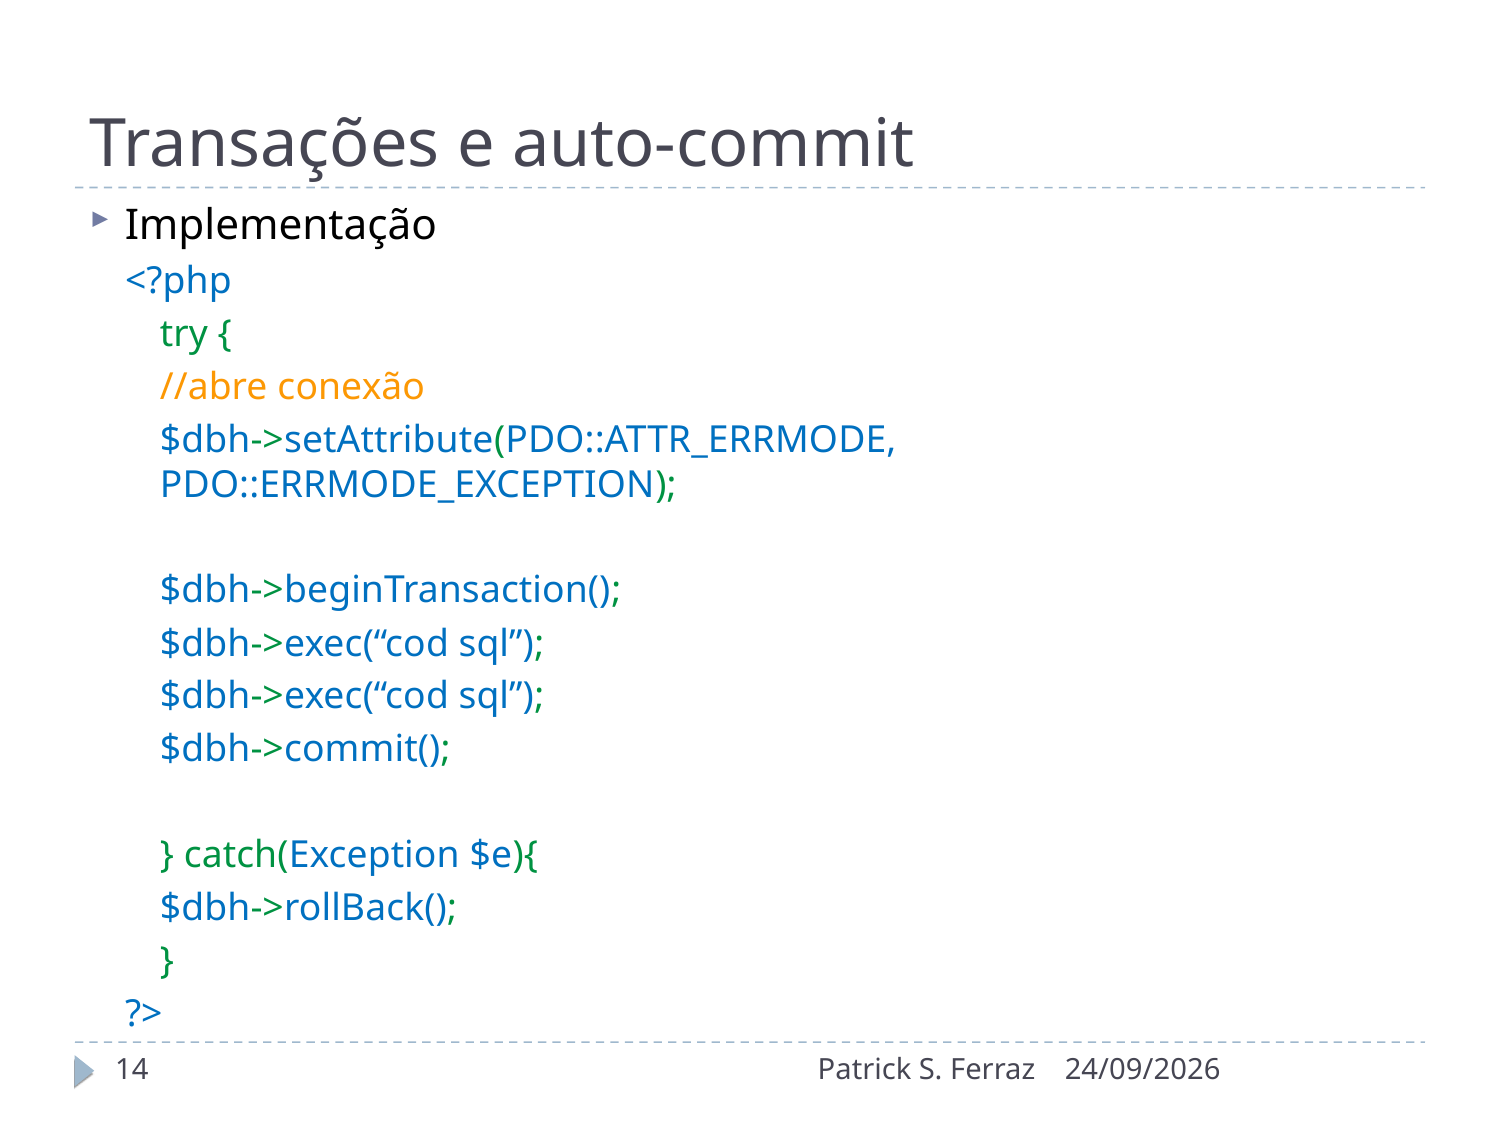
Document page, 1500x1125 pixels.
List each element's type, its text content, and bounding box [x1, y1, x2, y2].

footer Patrick S. Ferraz [475, 1047, 1051, 1103]
slide_number <número> [100, 1047, 426, 1103]
title Transações e auto-commit [75, 24, 1425, 184]
list Implementação <?php try { //abre conexão $dbh->setAttribute(PDO::ATTR_ERRMODE, PDO::ERRMODE_EXCEPTION); $dbh->beginTransaction(); $dbh->exec(“cod sql”); $dbh->exec(“cod sql”); $dbh->commit(); } catch(Exception $e){ $dbh->rollBack(); } ?> [75, 184, 1425, 1047]
slide_number 08/07/2017 [1051, 1042, 1426, 1103]
